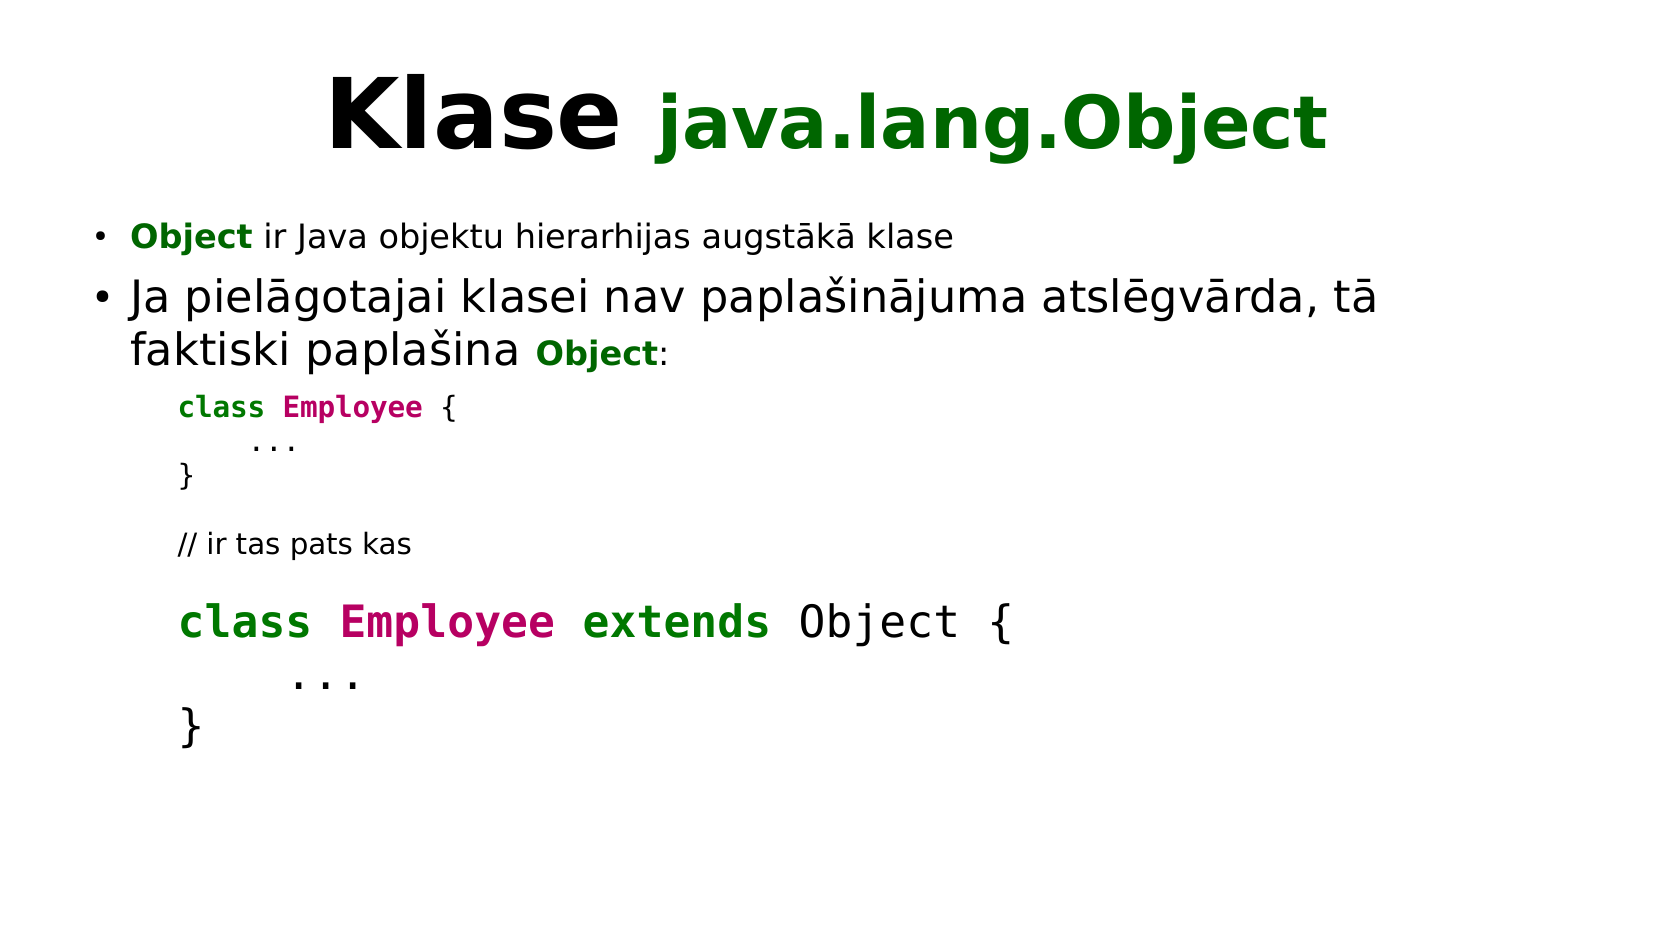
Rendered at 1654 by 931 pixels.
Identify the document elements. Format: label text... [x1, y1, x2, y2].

title Klase java.lang.Object [82, 29, 1571, 200]
list Object ir Java objektu hierarhijas augstākā klase Ja pielāgotajai klasei nav paplašinājuma atslēgvārda, tā faktiski paplašina Object: class Employee { ... } // ir tas pats kas class Employee extends Object { ... } [82, 217, 1538, 758]
